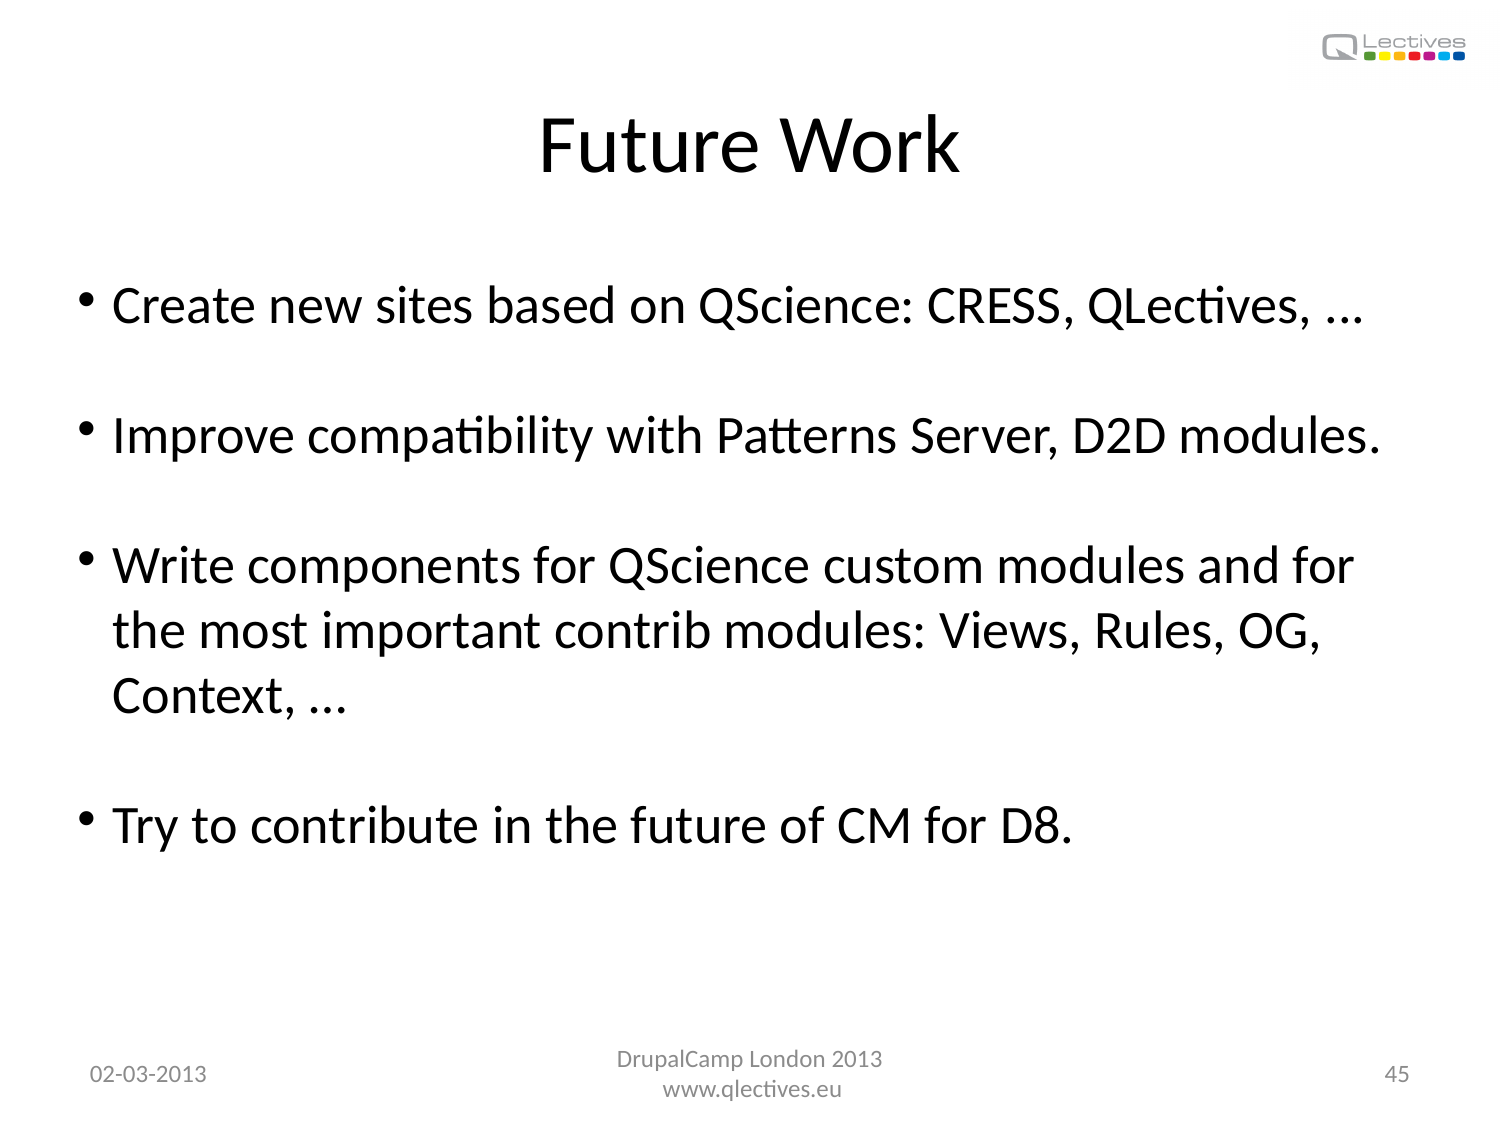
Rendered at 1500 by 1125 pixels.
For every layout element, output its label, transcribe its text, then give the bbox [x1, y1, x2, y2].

text_box DrupalCamp London 2013 www.qlectives.eu [512, 1042, 988, 1103]
picture [1288, 9, 1500, 90]
text_box 02-03-2013 [74, 1042, 425, 1103]
text_box <number> [1074, 1042, 1425, 1103]
text_box Future Work [75, 45, 1425, 233]
text_box Create new sites based on QScience: CRESS, QLectives, ... Improve compatibility with Patterns Server, D2D modules. Write components for QScience custom modules and for the most important contrib modules: Views, Rules, OG, Context, … Try to contribute in the future of CM for D8. [62, 262, 1425, 1005]
